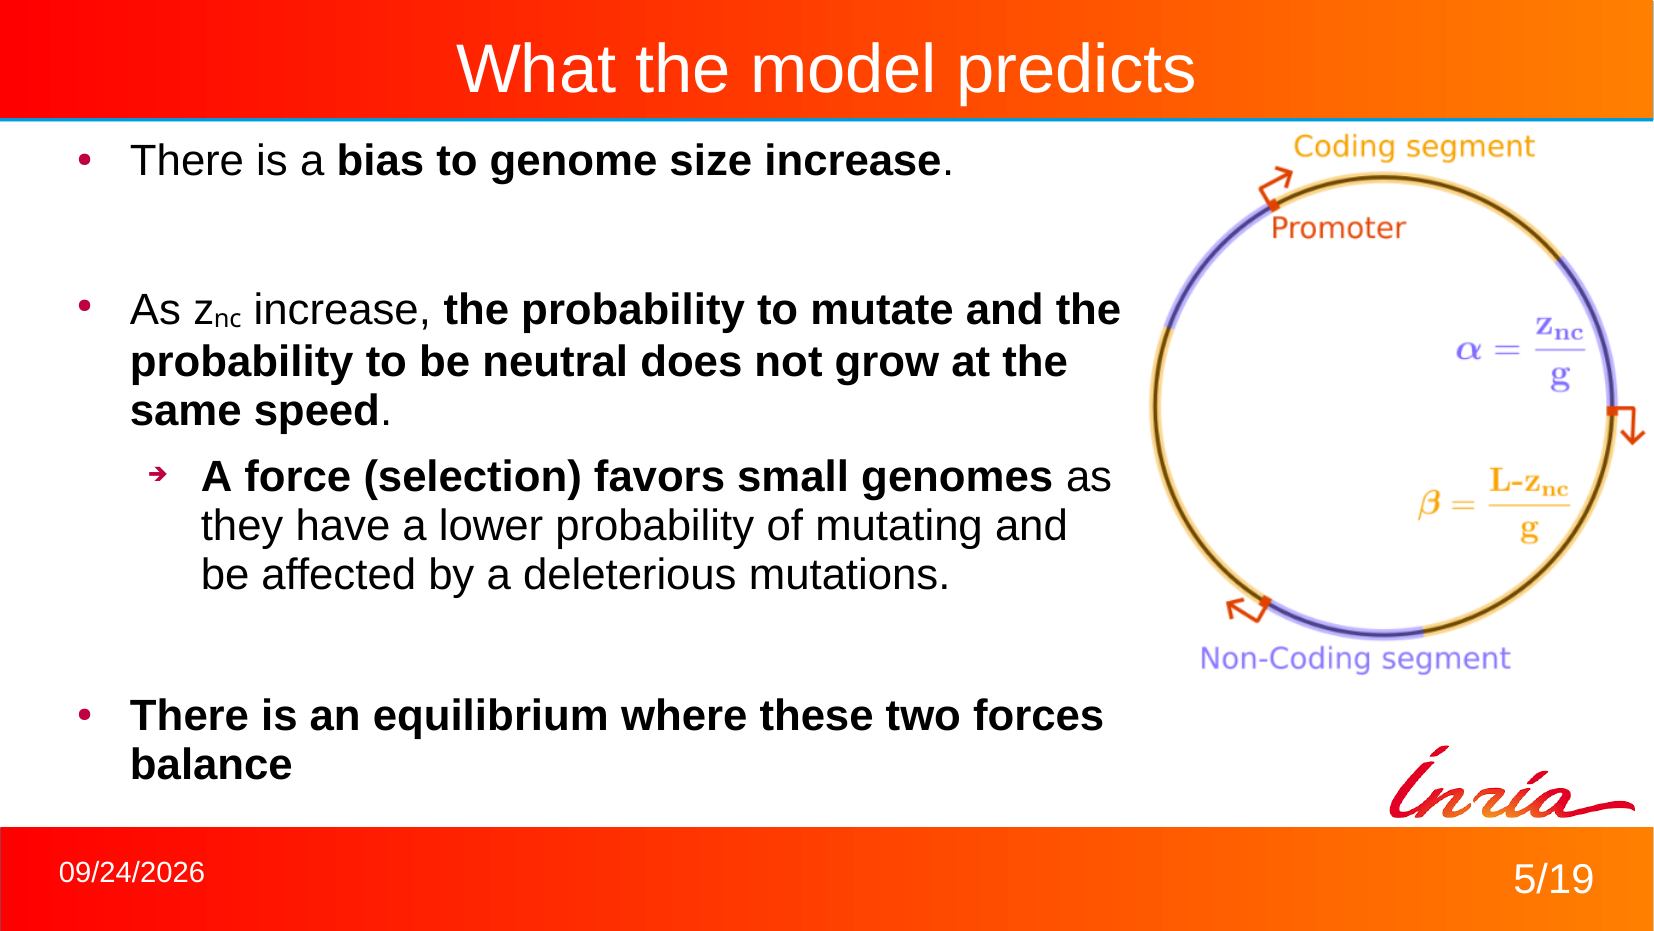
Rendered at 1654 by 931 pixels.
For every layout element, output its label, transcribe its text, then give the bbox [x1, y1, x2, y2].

list There is a bias to genome size increase. As znc increase, the probability to mutate and the probability to be neutral does not grow at the same speed. A force (selection) favors small genomes as they have a lower probability of mutating and be affected by a deleterious mutations. There is an equilibrium where these two forces balance [59, 135, 1123, 579]
picture [1144, 123, 1650, 680]
picture [1381, 732, 1648, 826]
title What the model predicts [59, 29, 1595, 108]
